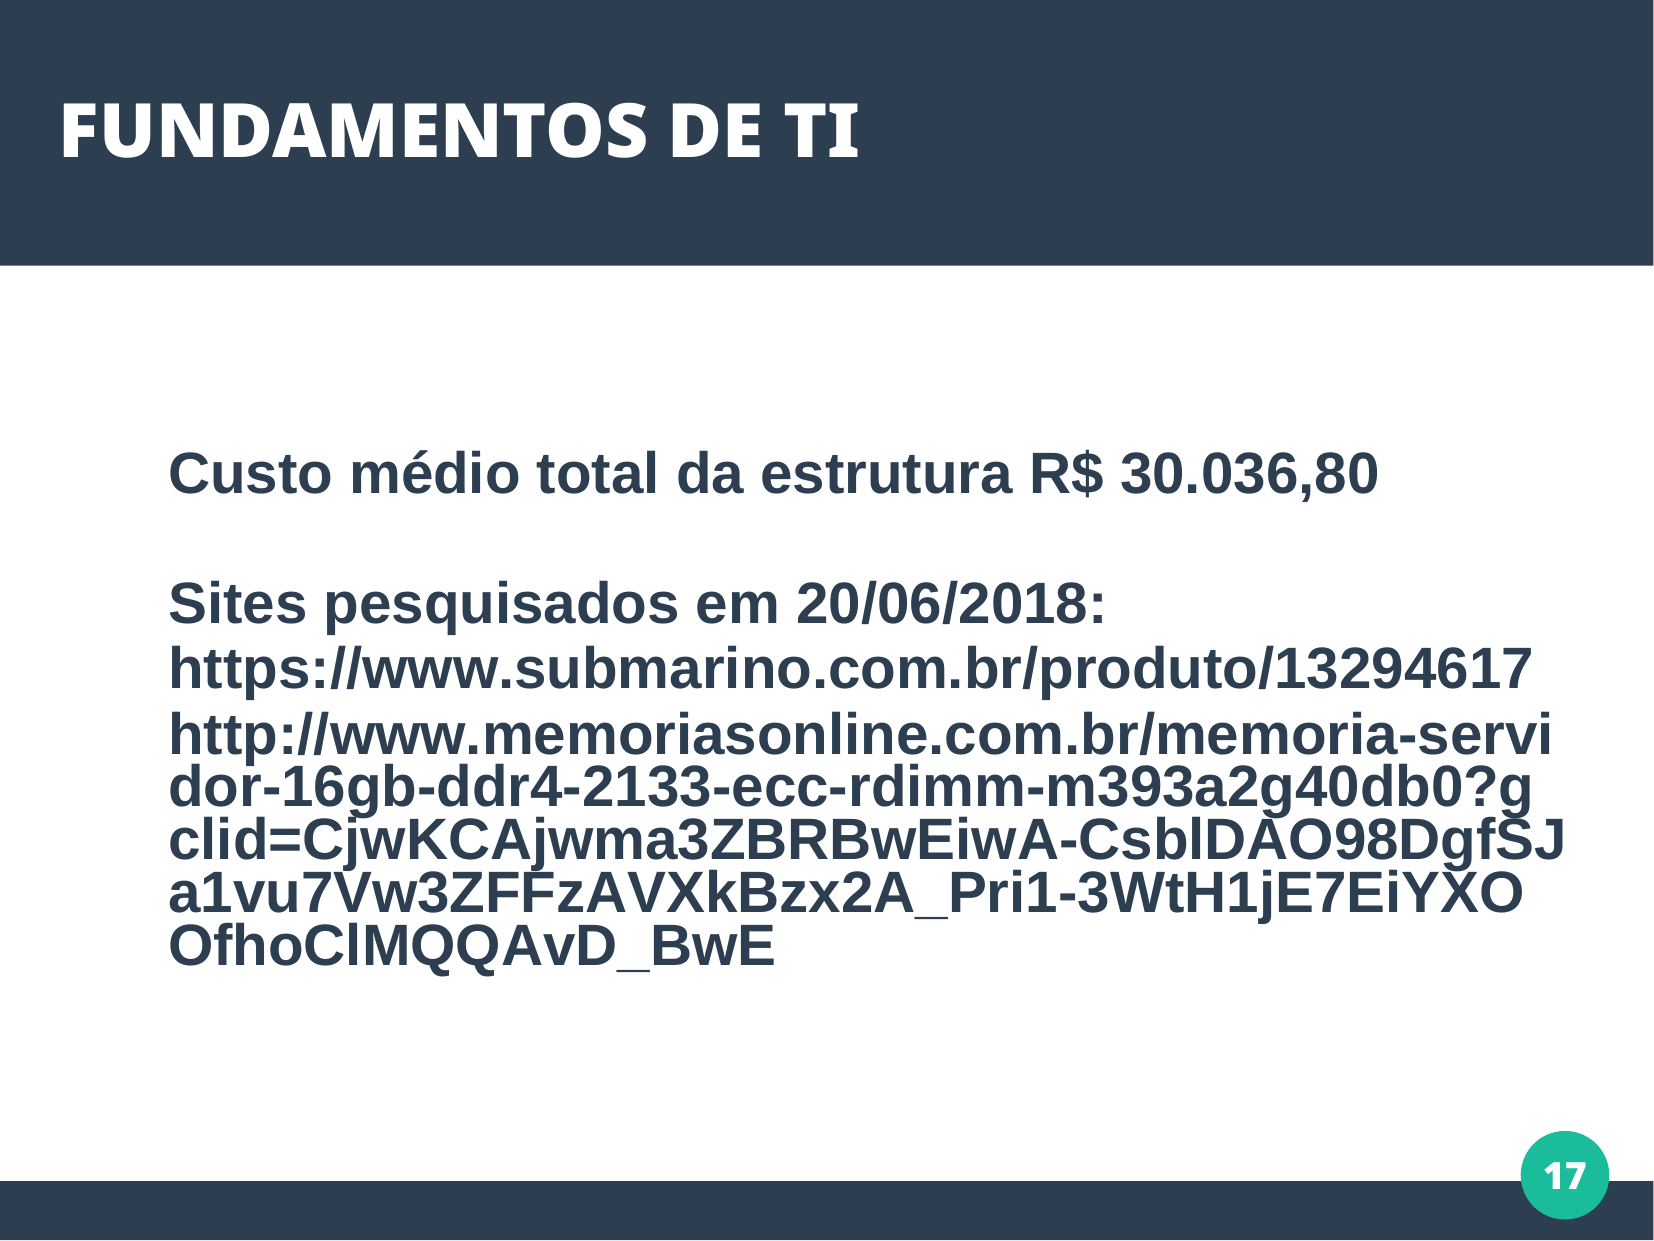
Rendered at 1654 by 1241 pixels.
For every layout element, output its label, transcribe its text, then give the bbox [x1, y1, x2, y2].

title FUNDAMENTOS DE TI [59, 49, 1595, 207]
text_box Custo médio total da estrutura R$ 30.036,80 Sites pesquisados em 20/06/2018: https://www.submarino.com.br/produto/13294617 http://www.memoriasonline.com.br/memoria-servidor-16gb-ddr4-2133-ecc-rdimm-m393a2g40db0?gclid=CjwKCAjwma3ZBRBwEiwA-CsblDAO98DgfSJa1vu7Vw3ZFFzAVXkBzx2A_Pri1-3WtH1jE7EiYXOOfhoClMQQAvD_BwE [153, 433, 1583, 774]
